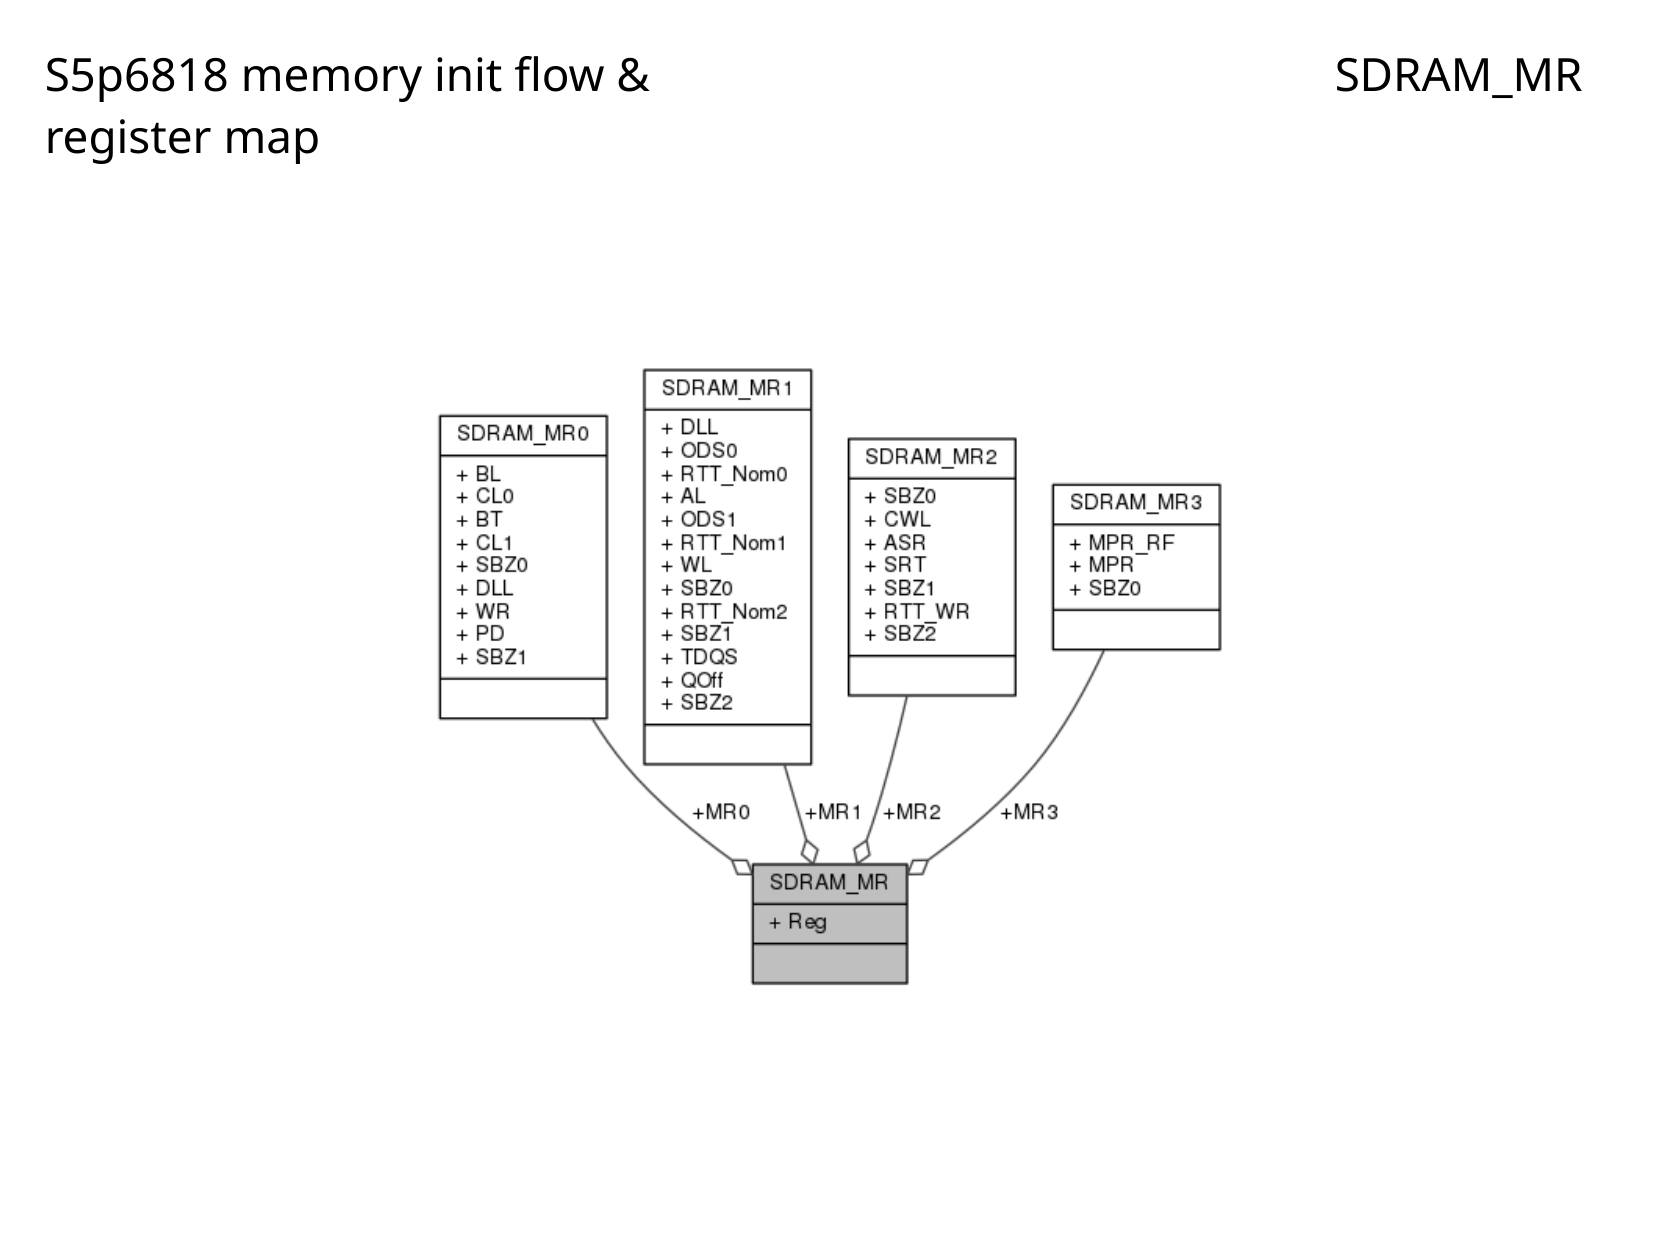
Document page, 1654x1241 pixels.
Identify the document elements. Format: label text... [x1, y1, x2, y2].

picture [432, 361, 1228, 993]
text_box SDRAM_MR [1320, 34, 1636, 121]
text_box S5p6818 memory init flow & register map [30, 34, 721, 160]
